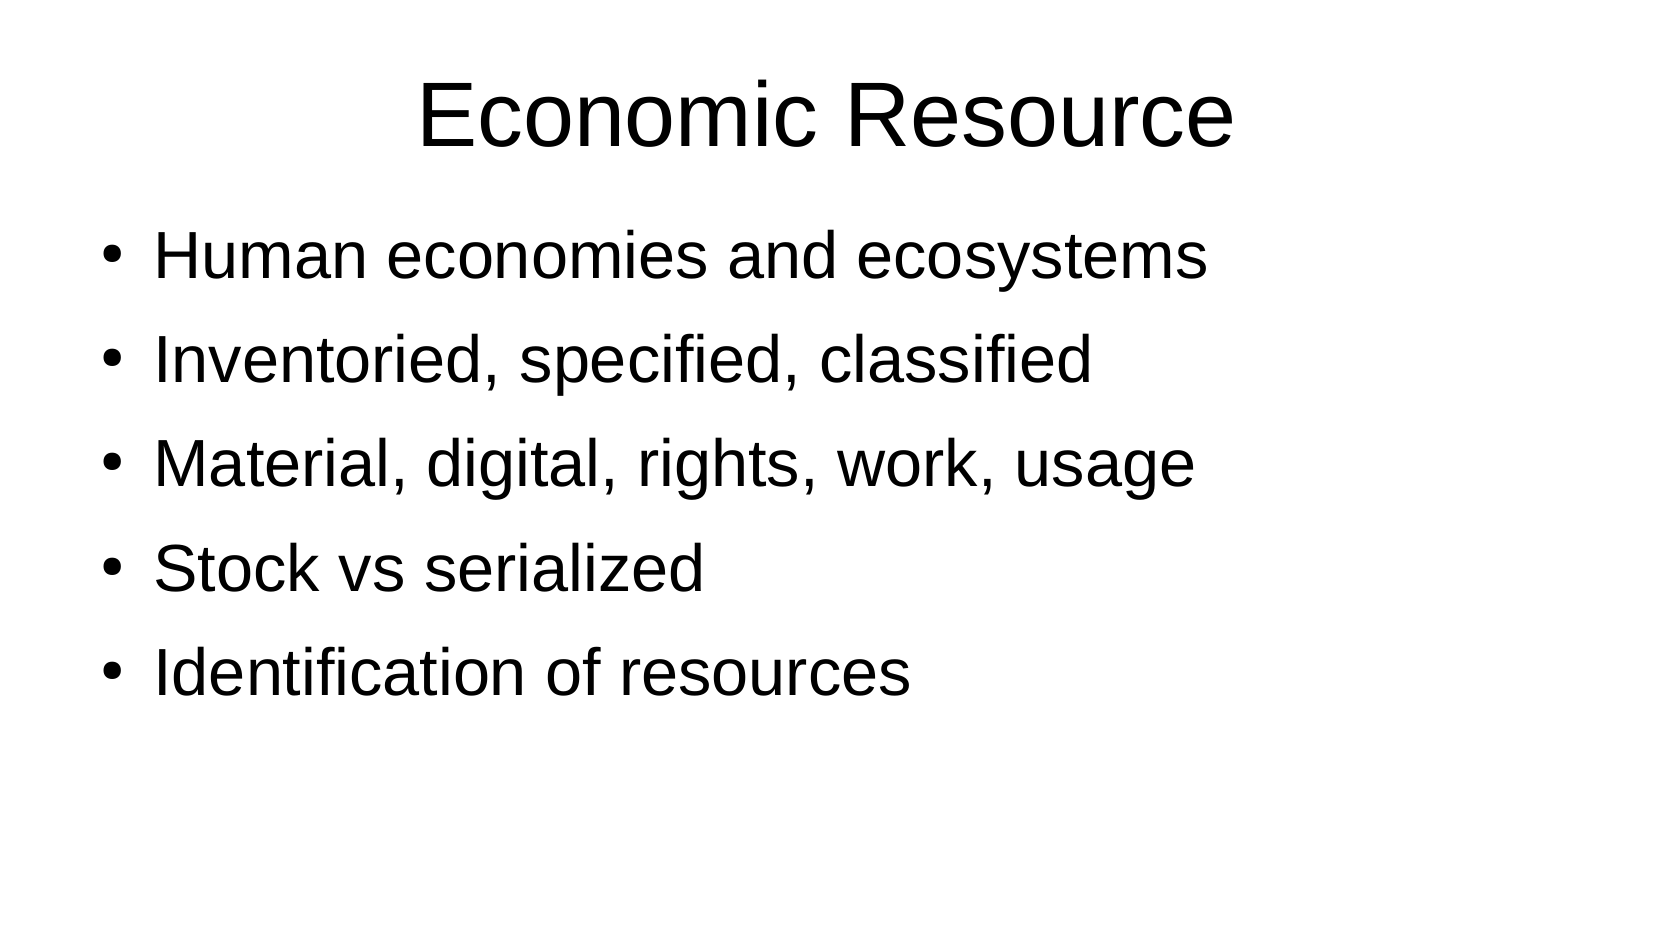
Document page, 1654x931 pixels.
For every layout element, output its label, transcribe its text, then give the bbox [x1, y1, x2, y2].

title Economic Resource [82, 37, 1571, 193]
list Human economies and ecosystems Inventoried, specified, classified Material, digital, rights, work, usage Stock vs serialized Identification of resources [82, 217, 1571, 758]
